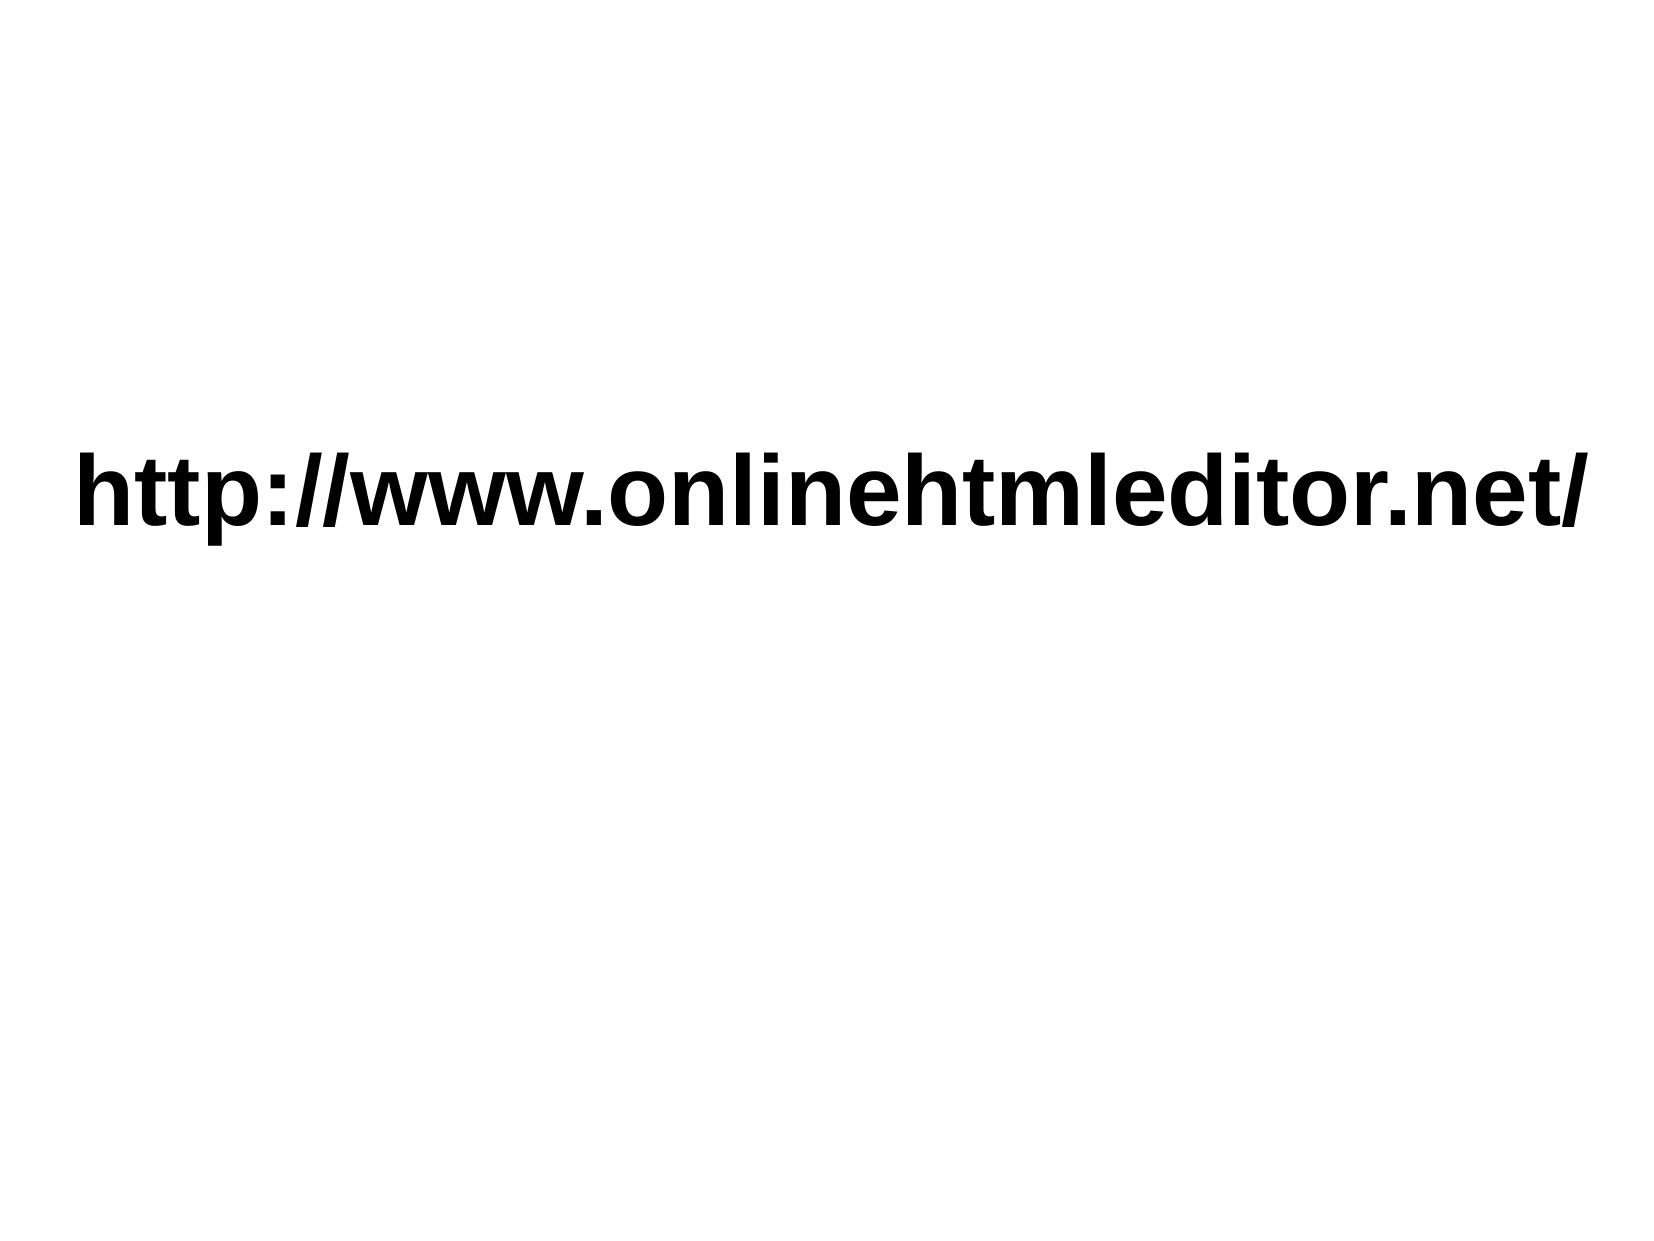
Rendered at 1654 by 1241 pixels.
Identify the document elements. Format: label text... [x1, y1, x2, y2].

text_box http://www.onlinehtmleditor.net/ [59, 427, 1619, 555]
